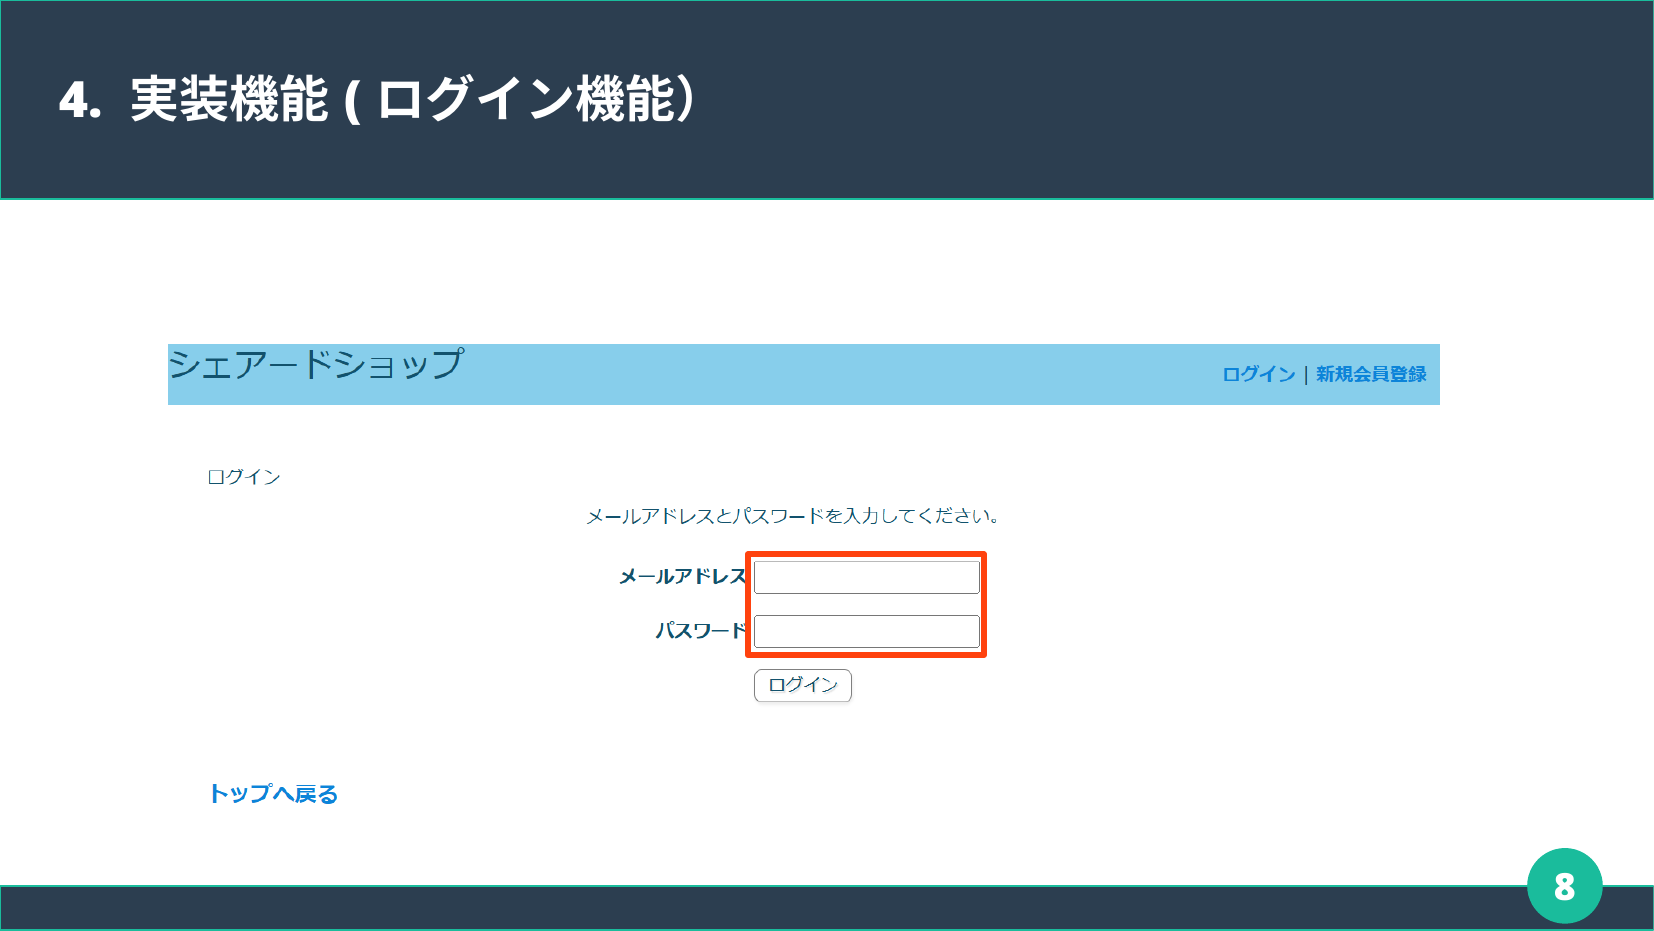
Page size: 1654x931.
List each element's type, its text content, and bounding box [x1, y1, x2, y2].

title 4. 実装機能(ログイン機能） [59, 37, 1595, 156]
picture [168, 344, 1440, 842]
